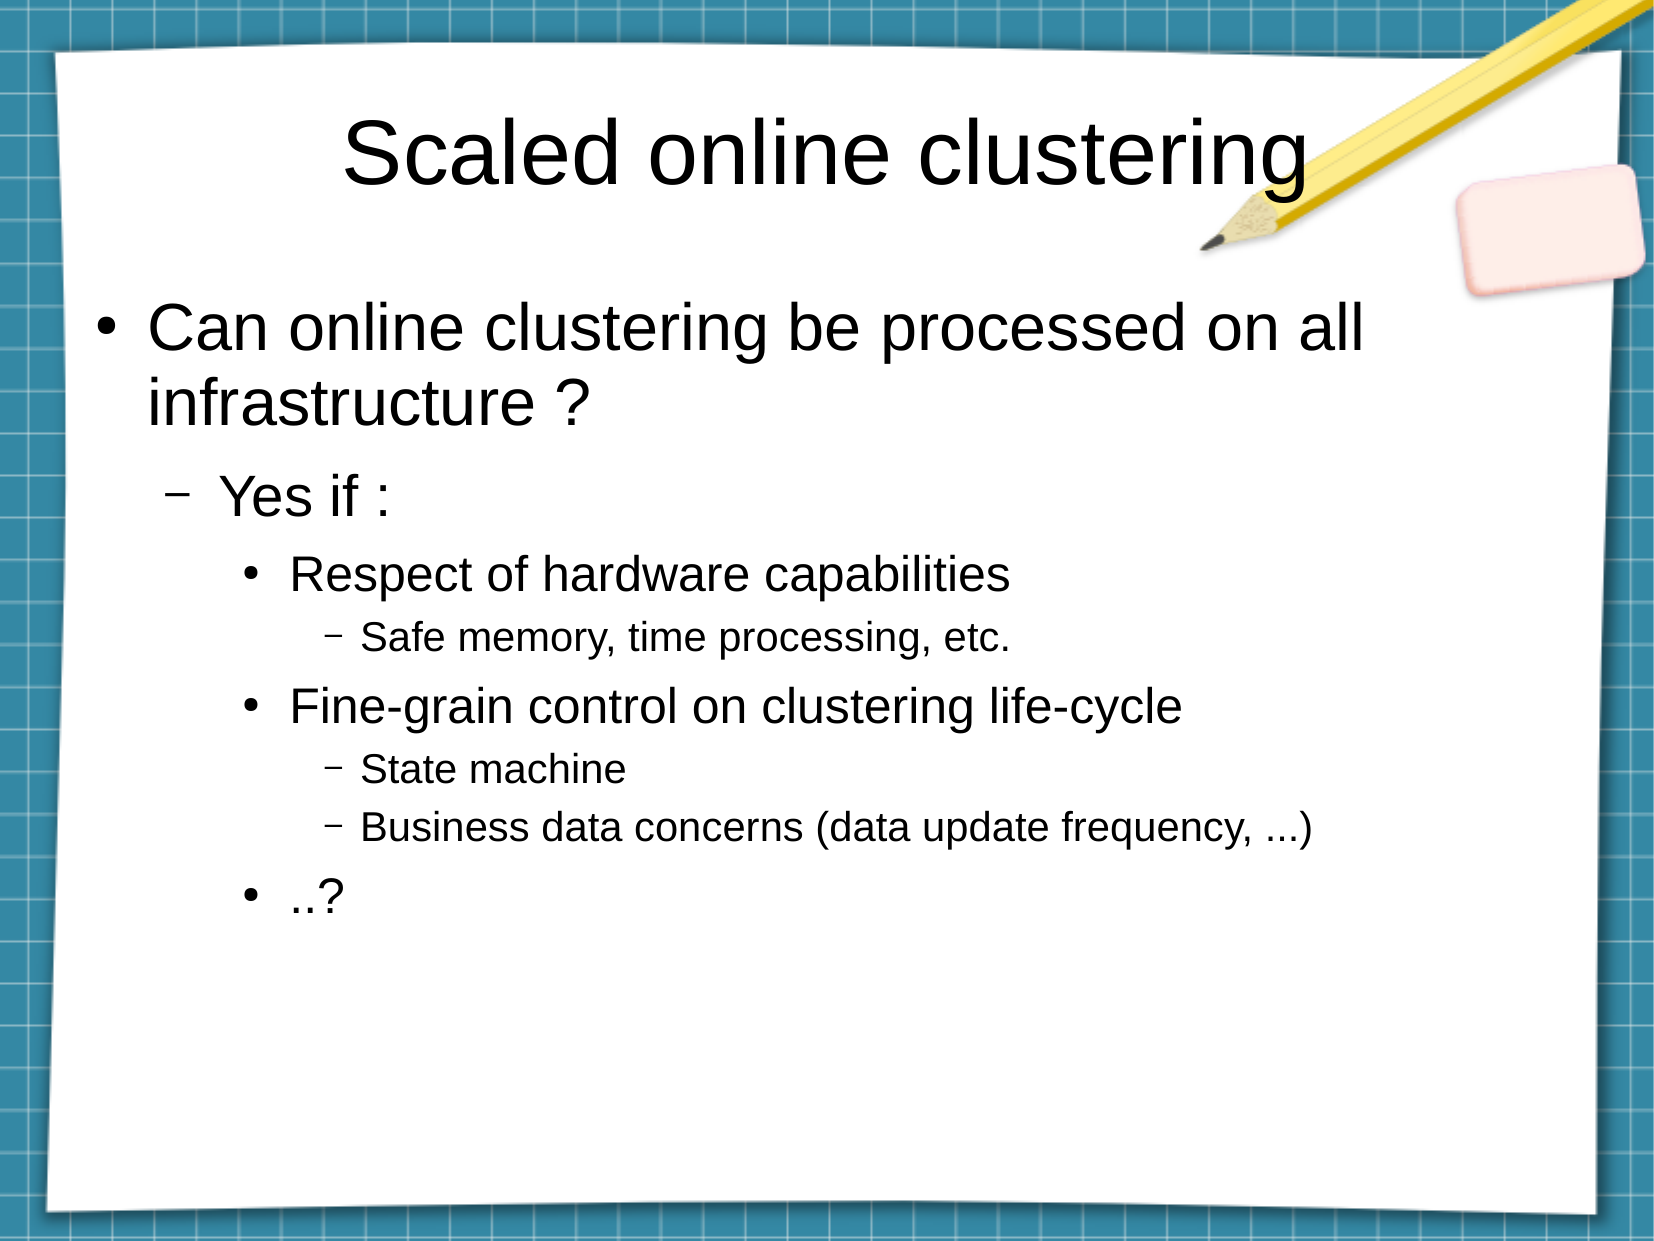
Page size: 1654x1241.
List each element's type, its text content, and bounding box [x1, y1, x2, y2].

title Scaled online clustering [82, 49, 1571, 257]
picture [0, 0, 1654, 1241]
list Can online clustering be processed on all infrastructure ? Yes if : Respect of hardware capabilities Safe memory, time processing, etc. Fine-grain control on clustering life-cycle State machine Business data concerns (data update frequency, ...) ..? [76, 290, 1565, 1010]
